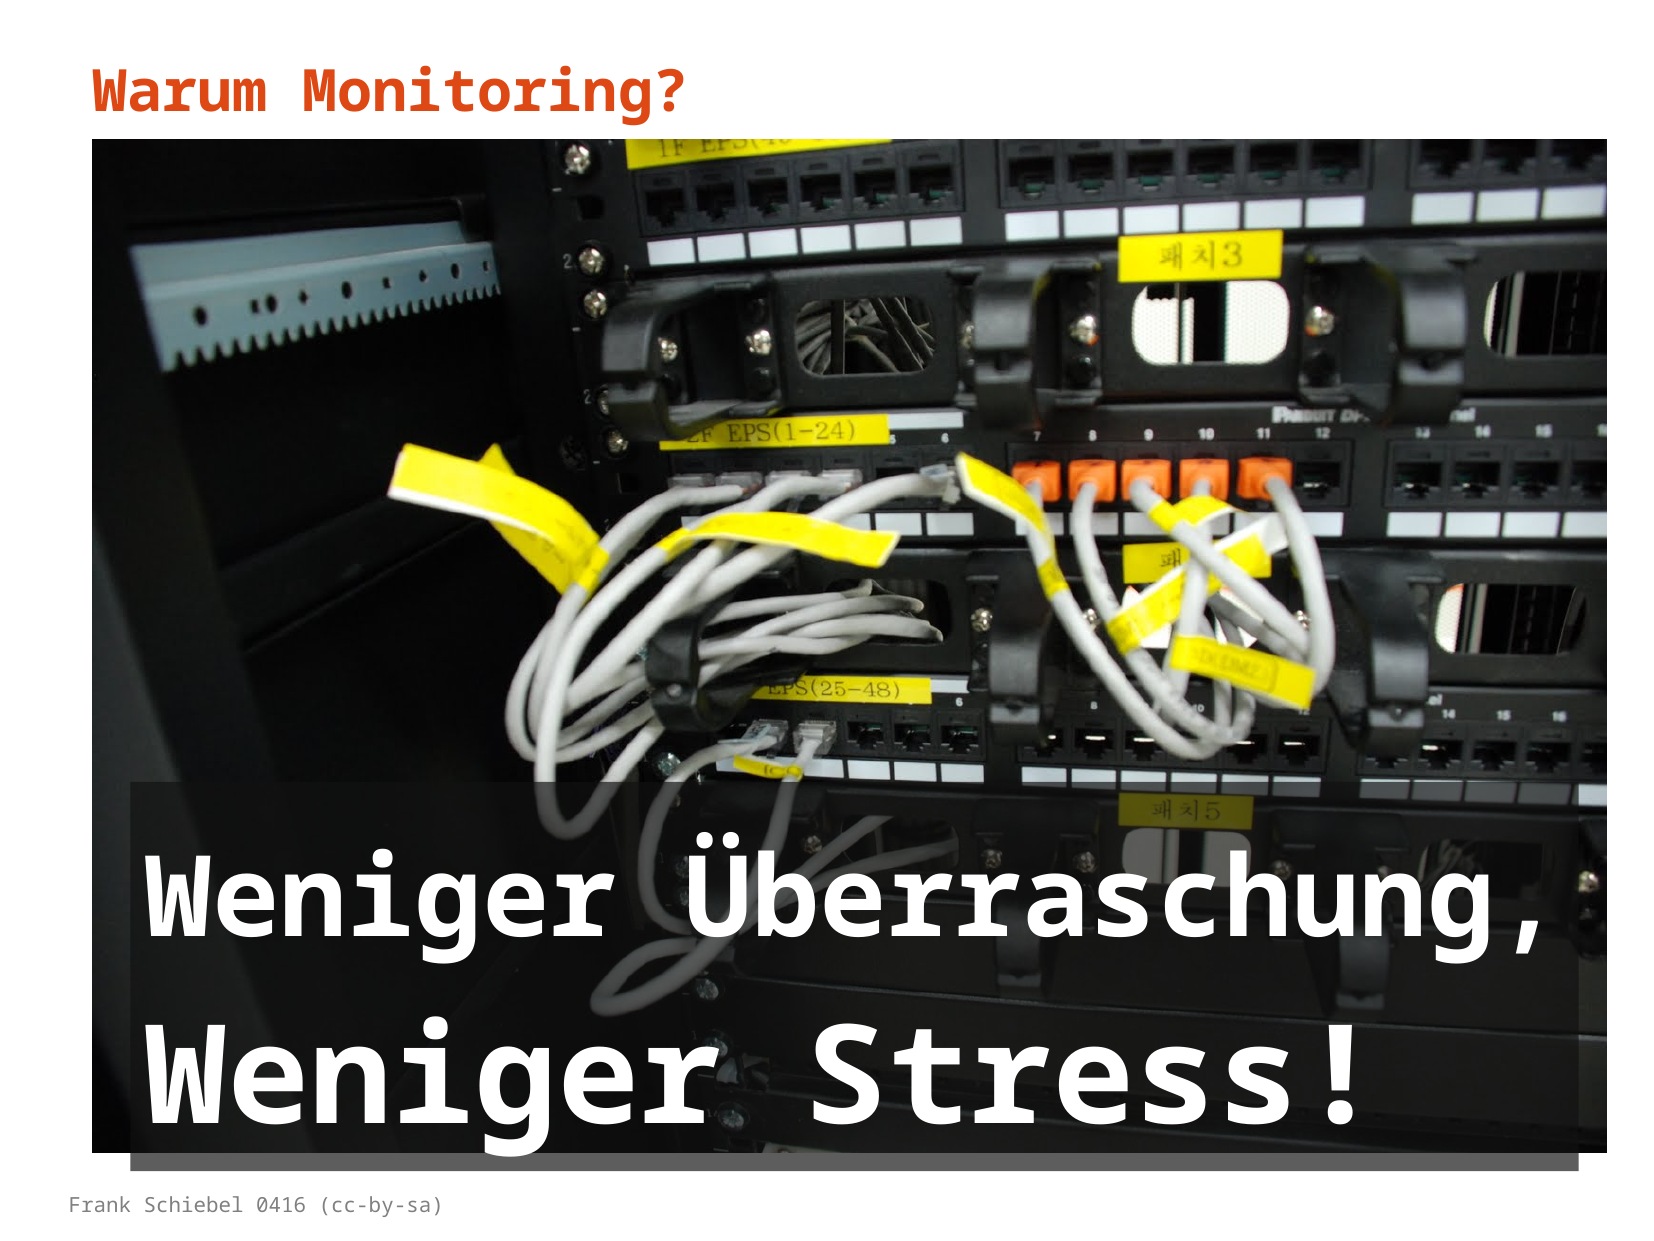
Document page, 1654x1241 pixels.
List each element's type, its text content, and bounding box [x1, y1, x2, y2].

text_box Weniger Überraschung, Weniger Stress! [130, 781, 1579, 1117]
text_box Warum Monitoring? [78, 42, 1130, 117]
picture [92, 139, 1607, 1153]
